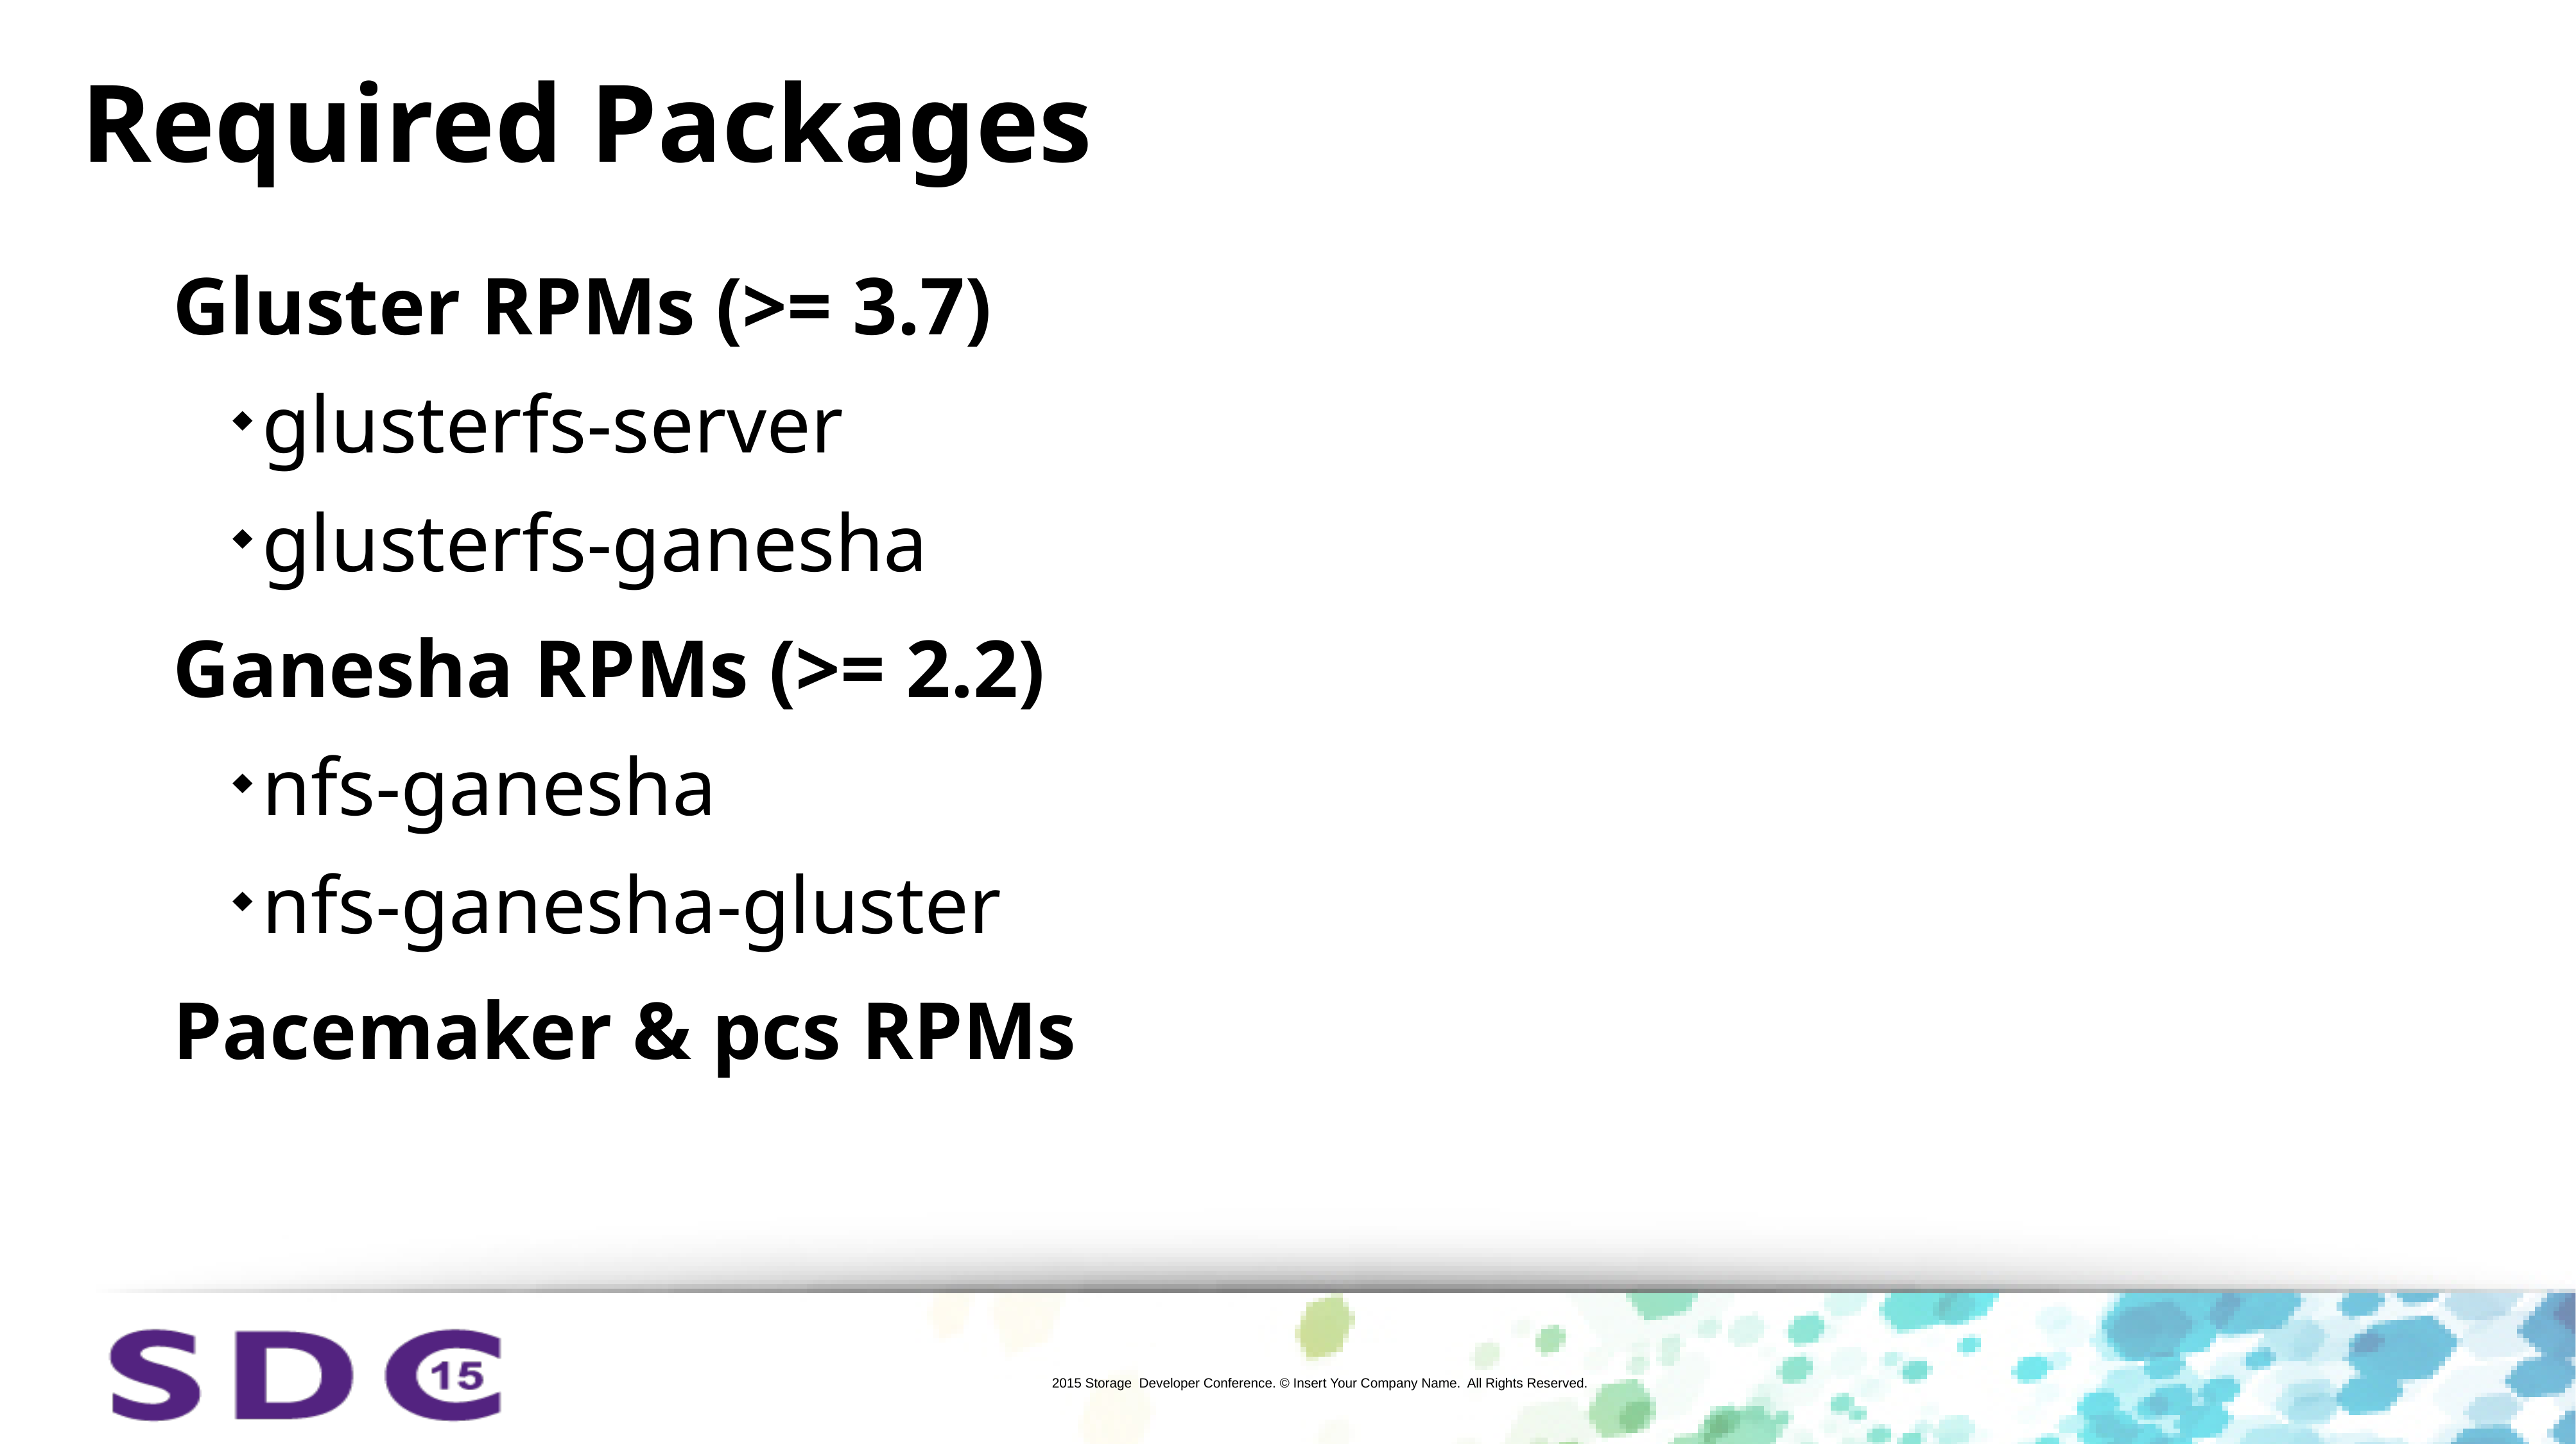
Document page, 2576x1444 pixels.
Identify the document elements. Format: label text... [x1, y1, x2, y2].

picture [0, 994, 2576, 1444]
title Required Packages [42, 0, 2361, 241]
list Gluster RPMs (>= 3.7) glusterfs-server glusterfs-ganesha Ganesha RPMs (>= 2.2) nfs-ganesha nfs-ganesha-gluster Pacemaker & pcs RPMs [128, 250, 2447, 1088]
